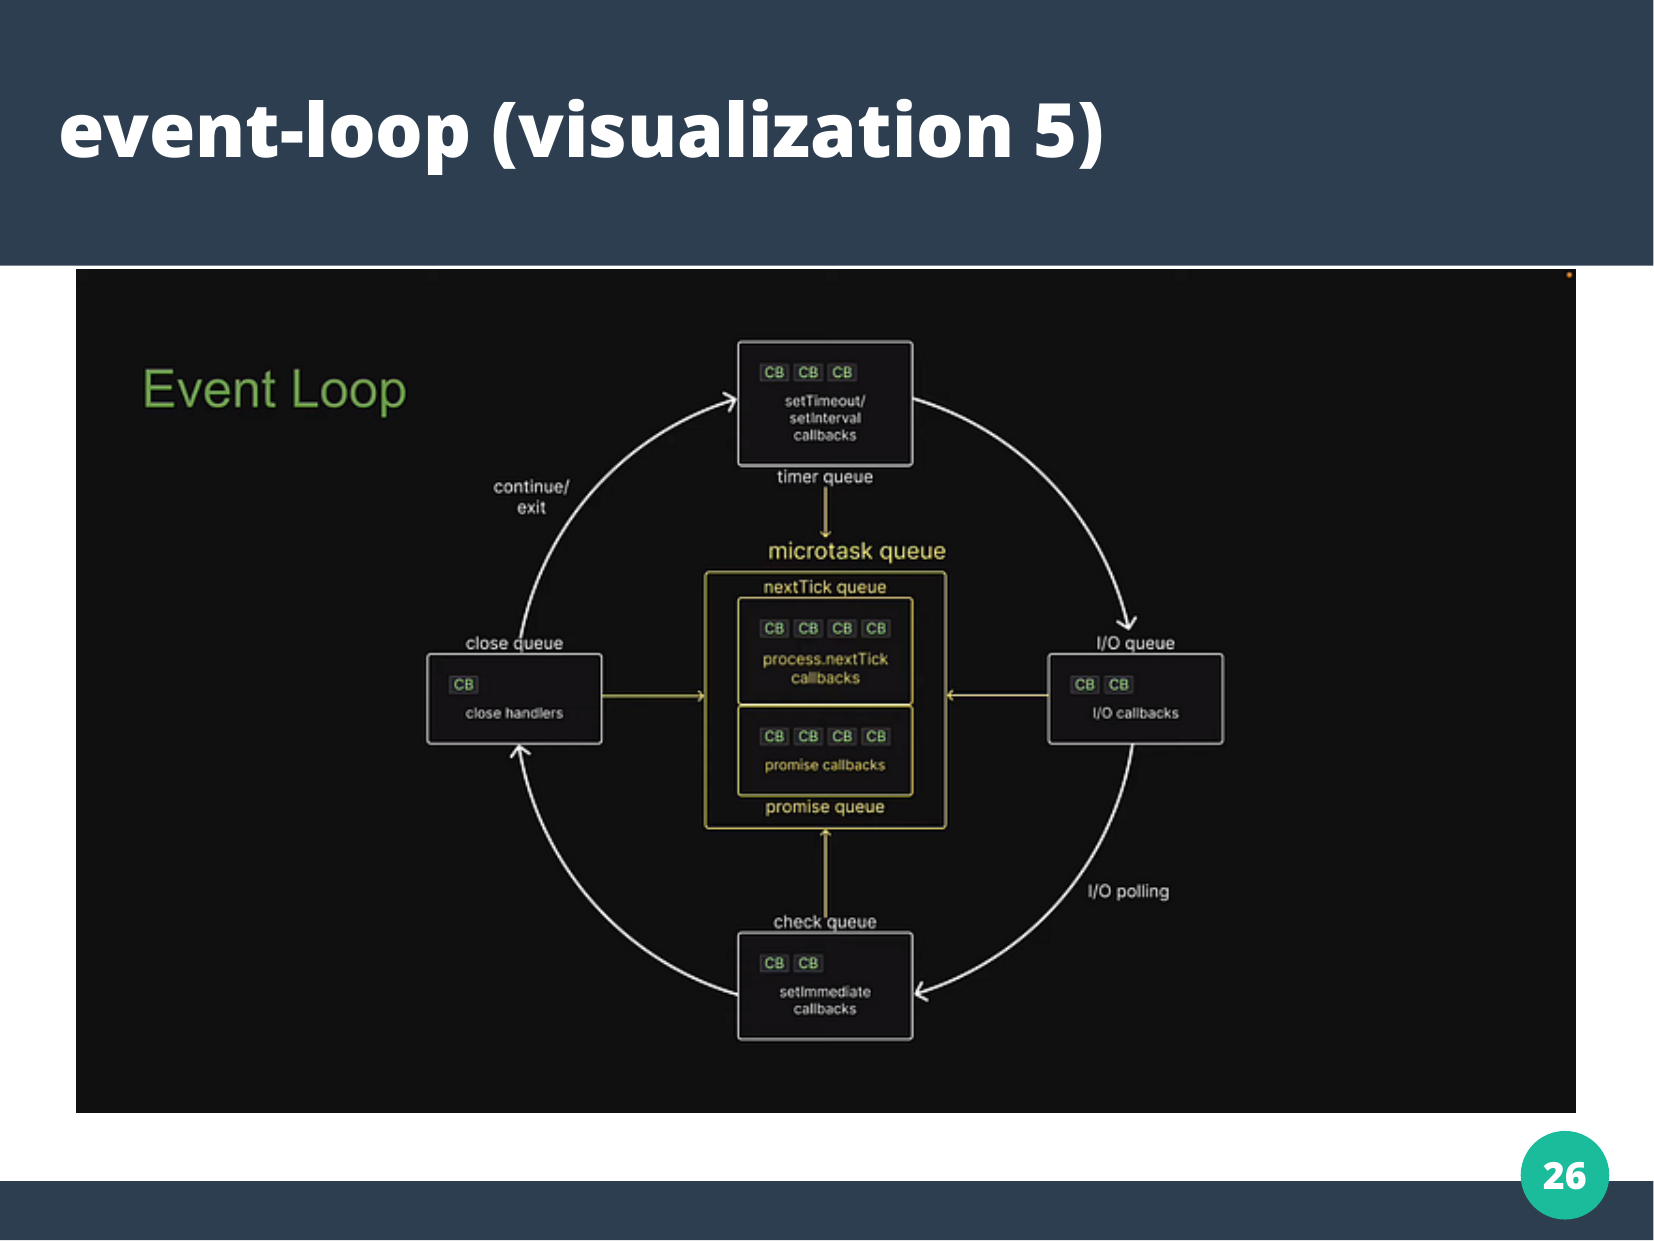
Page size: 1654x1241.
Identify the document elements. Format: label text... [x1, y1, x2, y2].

title event-loop (visualization 5) [59, 49, 1595, 207]
picture [76, 269, 1576, 1113]
